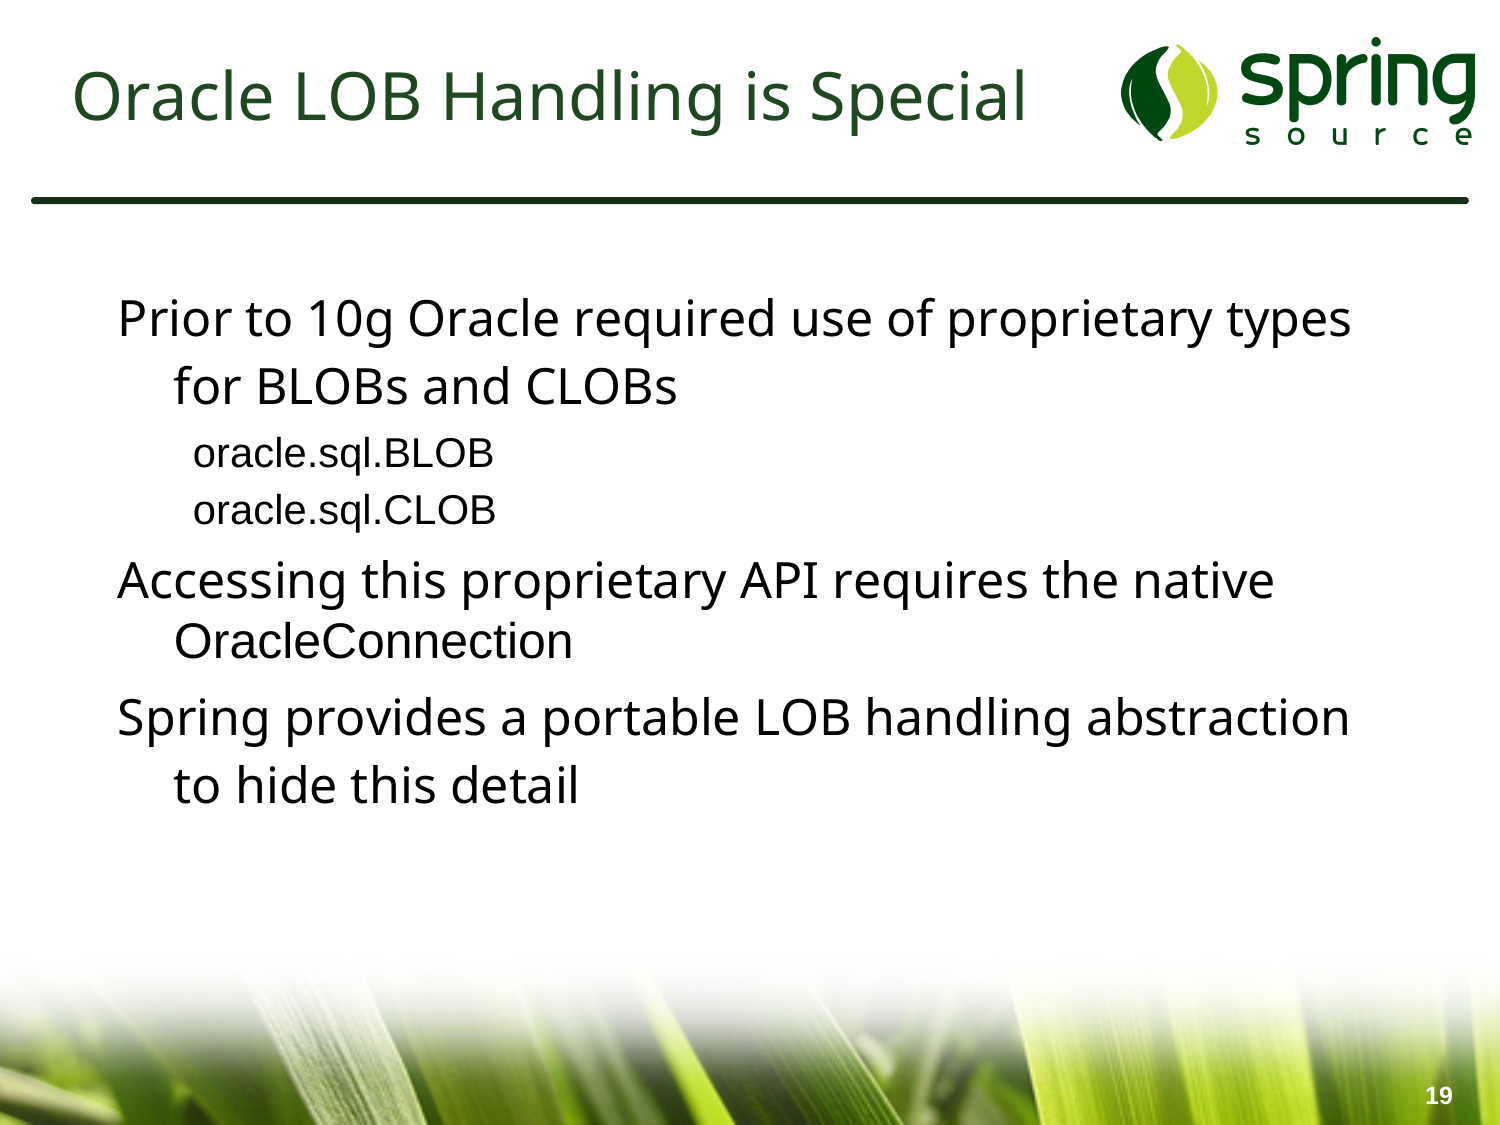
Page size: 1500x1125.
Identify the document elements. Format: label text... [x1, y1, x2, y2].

picture [1121, 37, 1475, 145]
title Oracle LOB Handling is Special [56, 5, 1089, 184]
picture [0, 944, 1500, 1125]
list Prior to 10g Oracle required use of proprietary types for BLOBs and CLOBs oracle.sql.BLOB oracle.sql.CLOB Accessing this proprietary API requires the native OracleConnection Spring provides a portable LOB handling abstraction to hide this detail [103, 275, 1394, 938]
